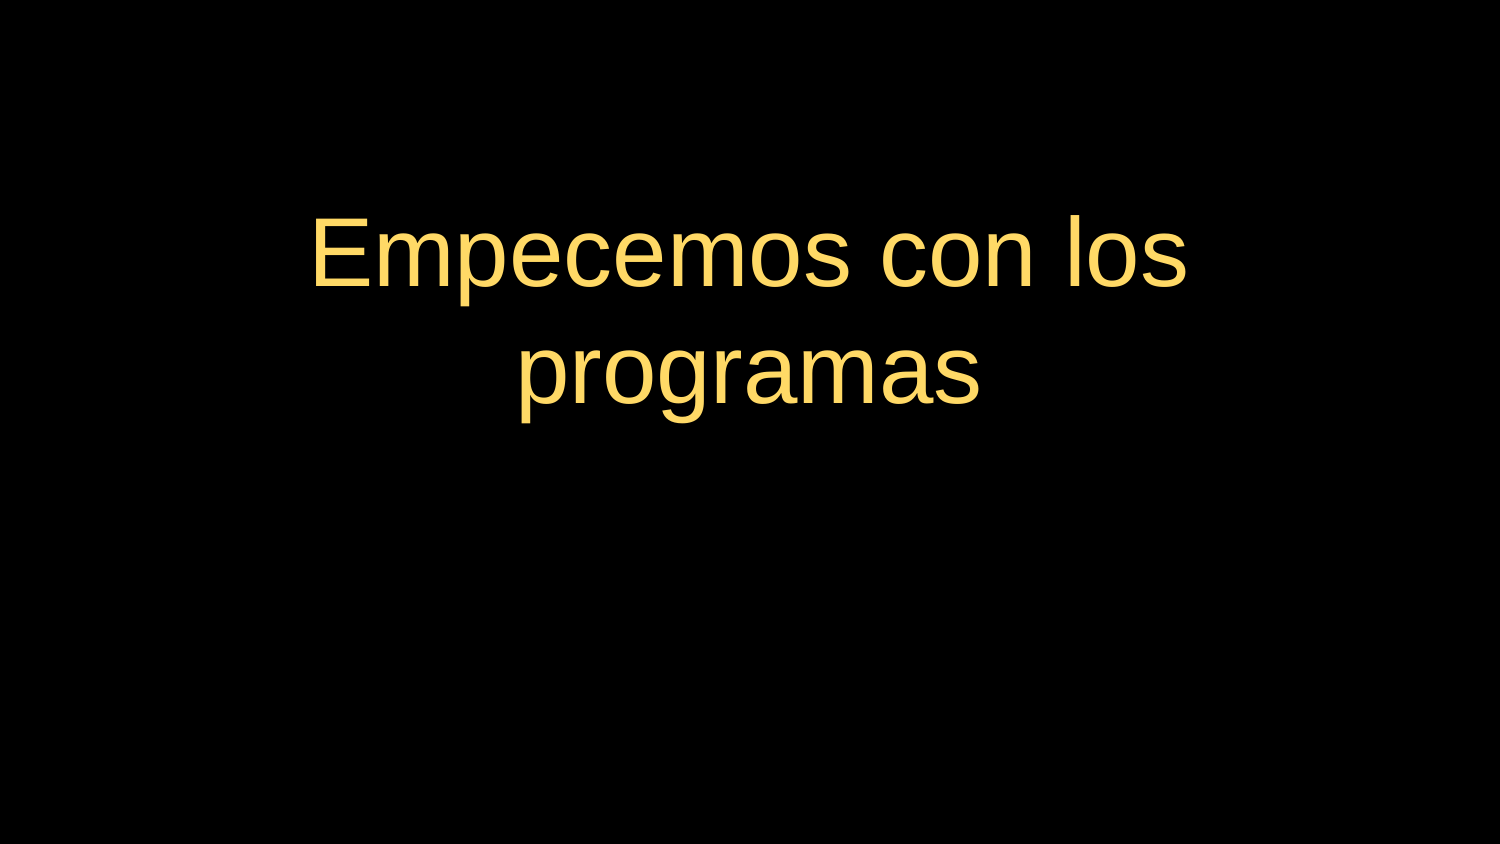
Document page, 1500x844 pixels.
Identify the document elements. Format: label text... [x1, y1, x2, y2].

title Empecemos con los programas [106, 141, 1393, 427]
